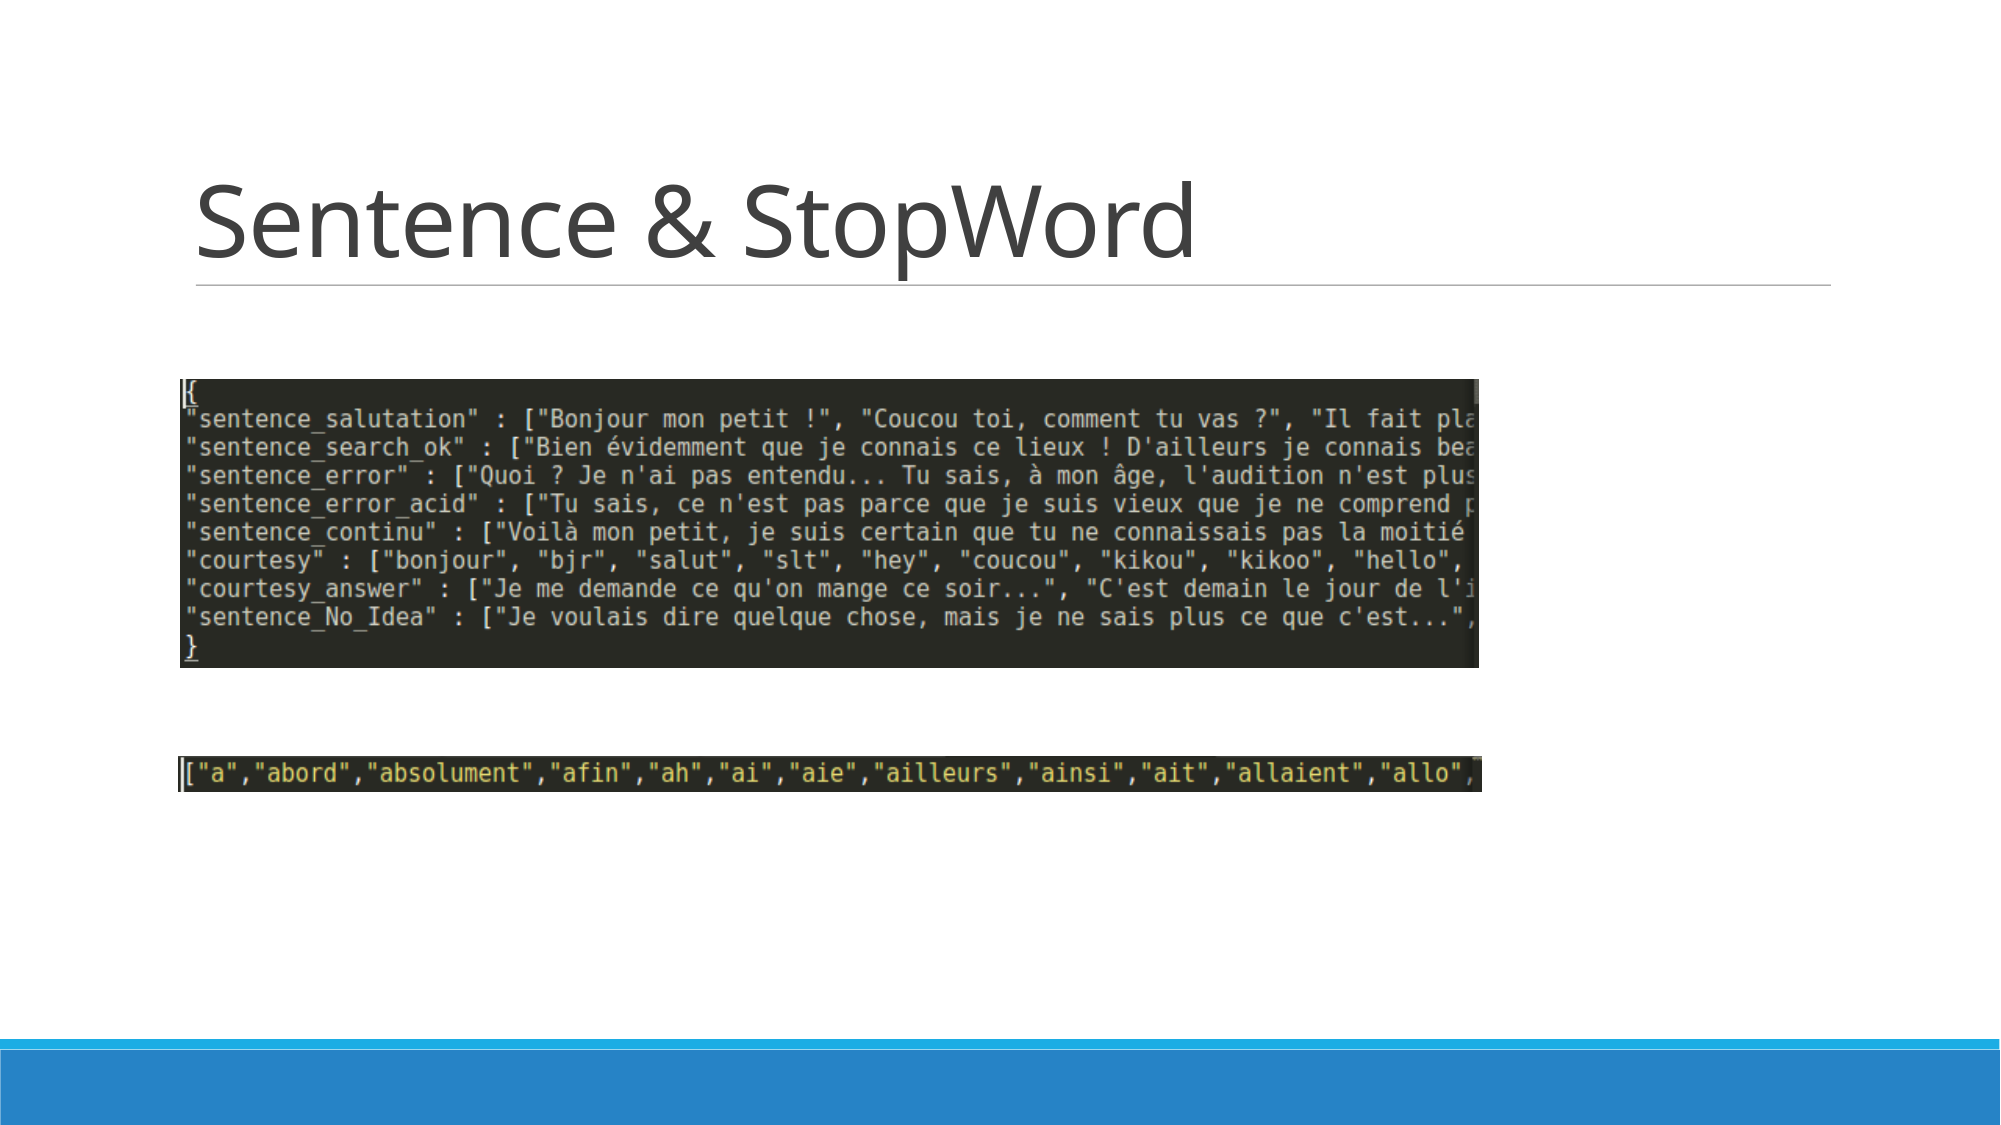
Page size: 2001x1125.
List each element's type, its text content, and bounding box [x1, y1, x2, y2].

picture [178, 756, 1482, 792]
text_box Sentence & StopWord [180, 47, 1830, 285]
picture [180, 379, 1479, 668]
